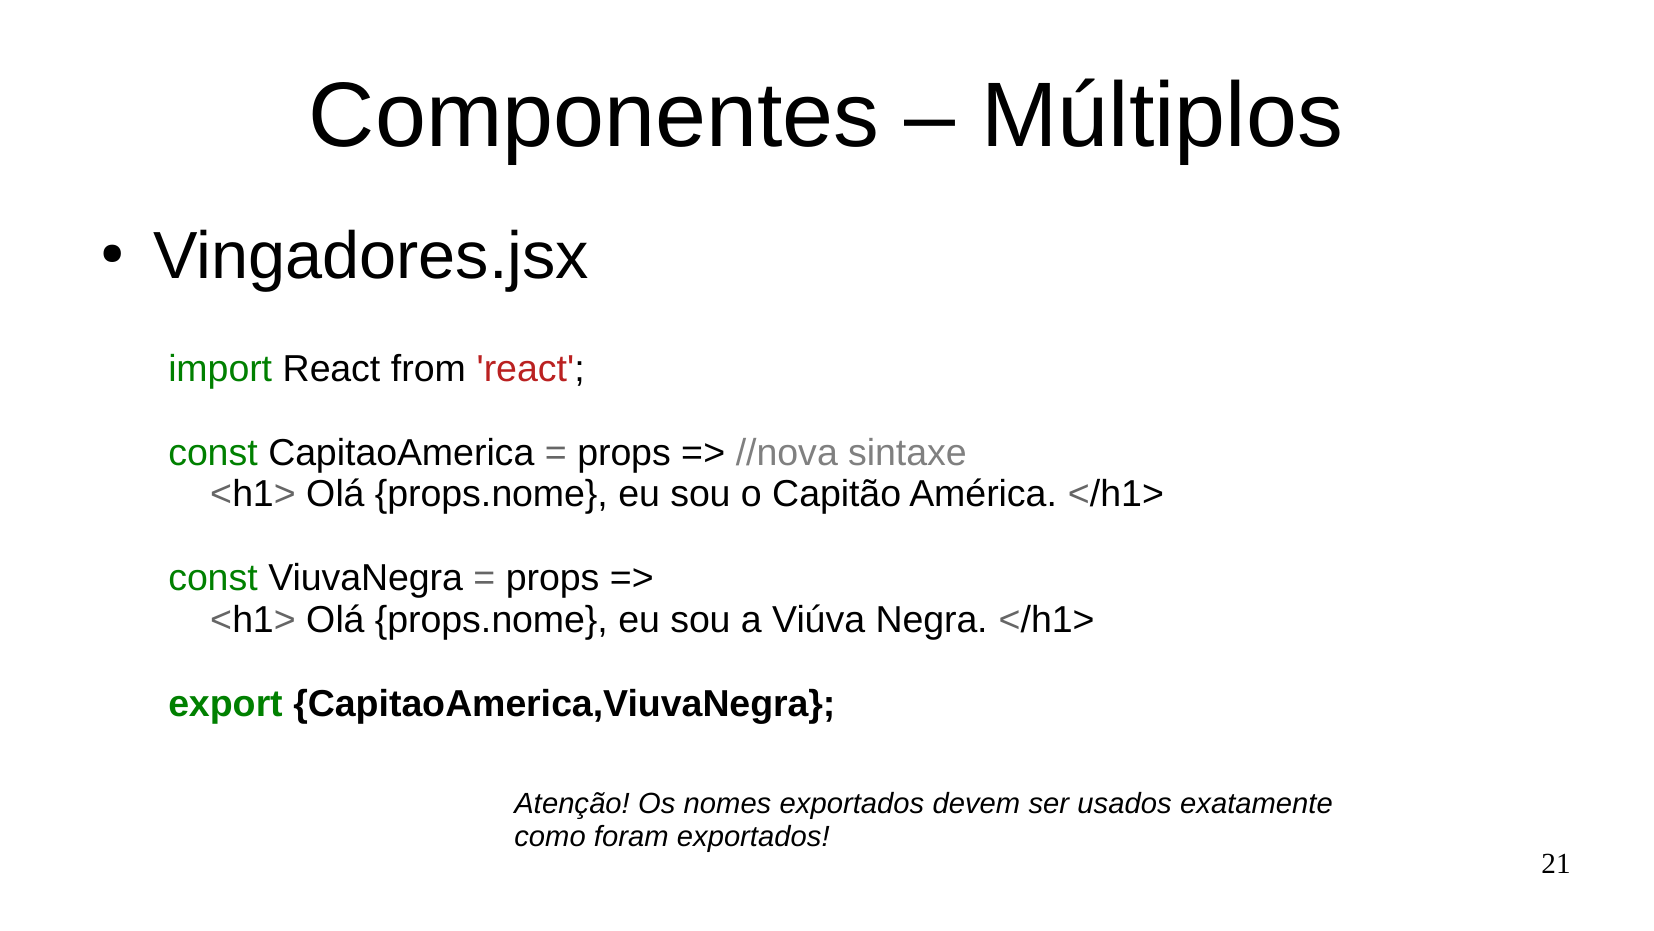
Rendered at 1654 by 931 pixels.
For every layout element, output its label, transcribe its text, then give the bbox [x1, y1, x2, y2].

text_box Atenção! Os nomes exportados devem ser usados exatamente como foram exportados! [499, 779, 1350, 860]
title Componentes – Múltiplos [82, 37, 1571, 193]
text_box import React from 'react'; const CapitaoAmerica = props => //nova sintaxe <h1> Olá {props.nome}, eu sou o Capitão América. </h1> const ViuvaNegra = props => <h1> Olá {props.nome}, eu sou a Viúva Negra. </h1> export {CapitaoAmerica,ViuvaNegra}; [153, 339, 1193, 733]
list Vingadores.jsx [82, 217, 1571, 758]
